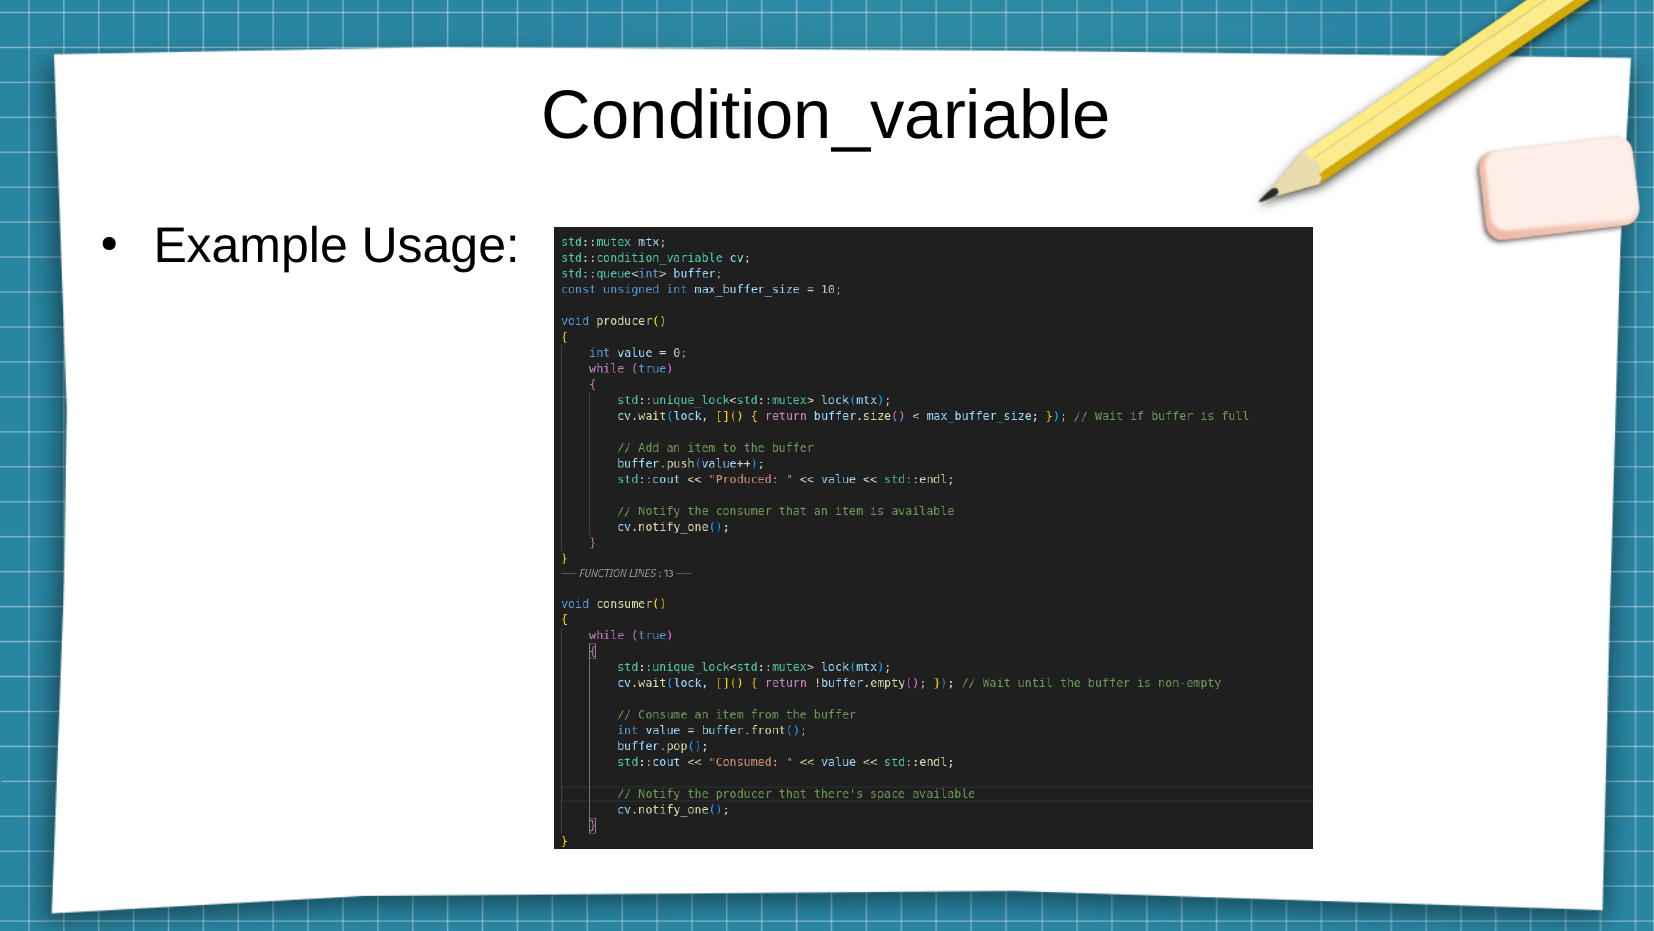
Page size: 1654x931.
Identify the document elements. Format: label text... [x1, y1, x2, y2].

list Example Usage: [82, 217, 1571, 758]
picture [0, 0, 1654, 931]
title Condition_variable [82, 37, 1571, 193]
